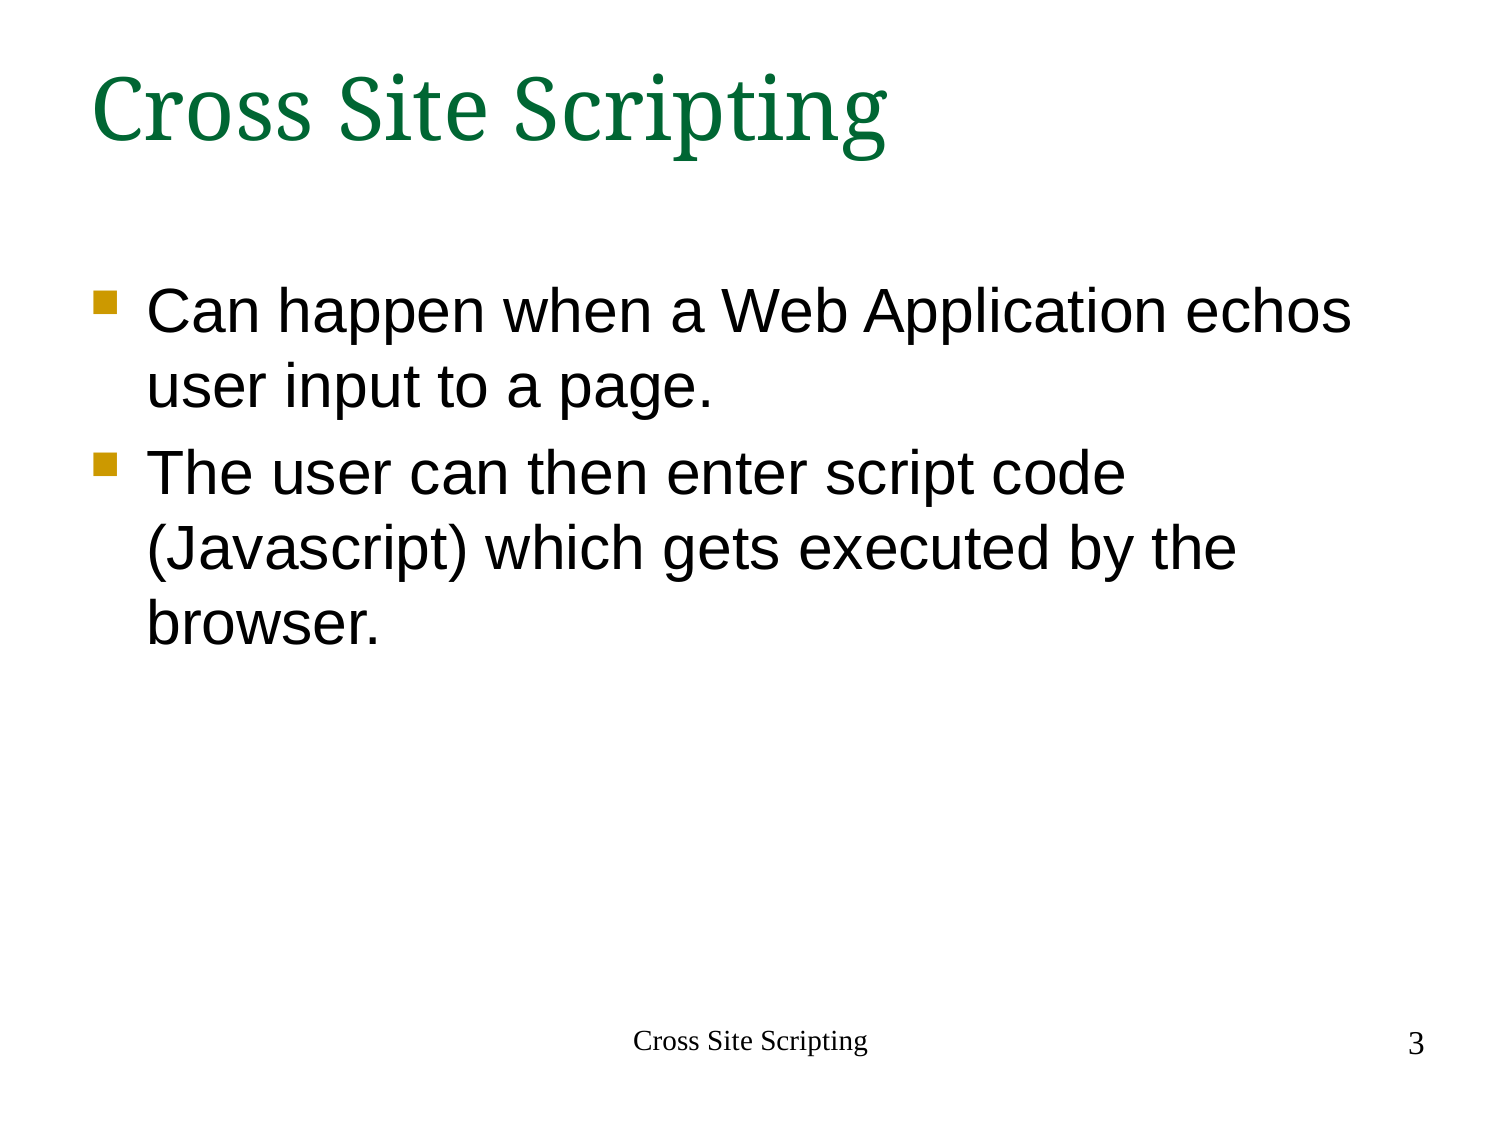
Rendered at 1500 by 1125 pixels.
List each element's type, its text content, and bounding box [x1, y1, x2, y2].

title Cross Site Scripting [75, 45, 1425, 233]
list Can happen when a Web Application echos user input to a page. The user can then enter script code (Javascript) which gets executed by the browser. [75, 262, 1425, 1006]
